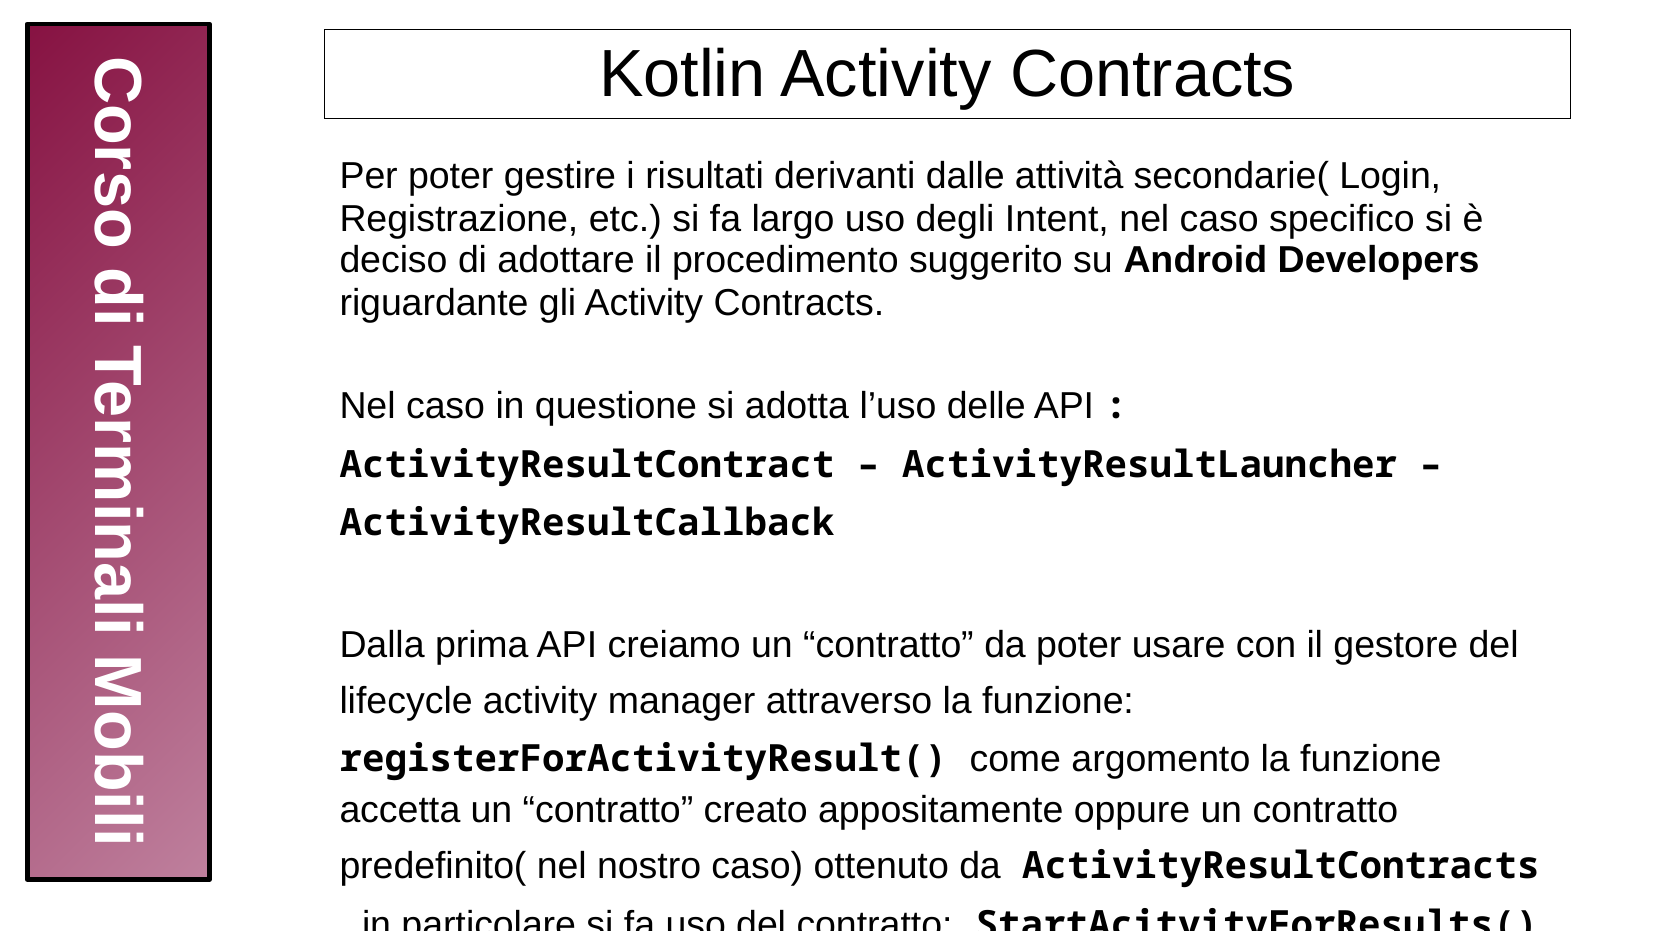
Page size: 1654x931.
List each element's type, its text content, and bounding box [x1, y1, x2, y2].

text_box Per poter gestire i risultati derivanti dalle attività secondarie( Login, Registrazione, etc.) si fa largo uso degli Intent, nel caso specifico si è deciso di adottare il procedimento suggerito su Android Developers riguardante gli Activity Contracts. Nel caso in questione si adotta l’uso delle API : ActivityResultContract – ActivityResultLauncher – ActivityResultCallback Dalla prima API creiamo un “contratto” da poter usare con il gestore del lifecycle activity manager attraverso la funzione: registerForActivityResult() come argomento la funzione accetta un “contratto” creato appositamente oppure un contratto predefinito( nel nostro caso) ottenuto da ActivityResultContracts in particolare si fa uso del contratto: StartAcitvityForResults() [324, 147, 1565, 858]
subtitle Corso di Terminali Mobili [27, 23, 210, 880]
text_box Kotlin Activity Contracts [324, 29, 1571, 119]
